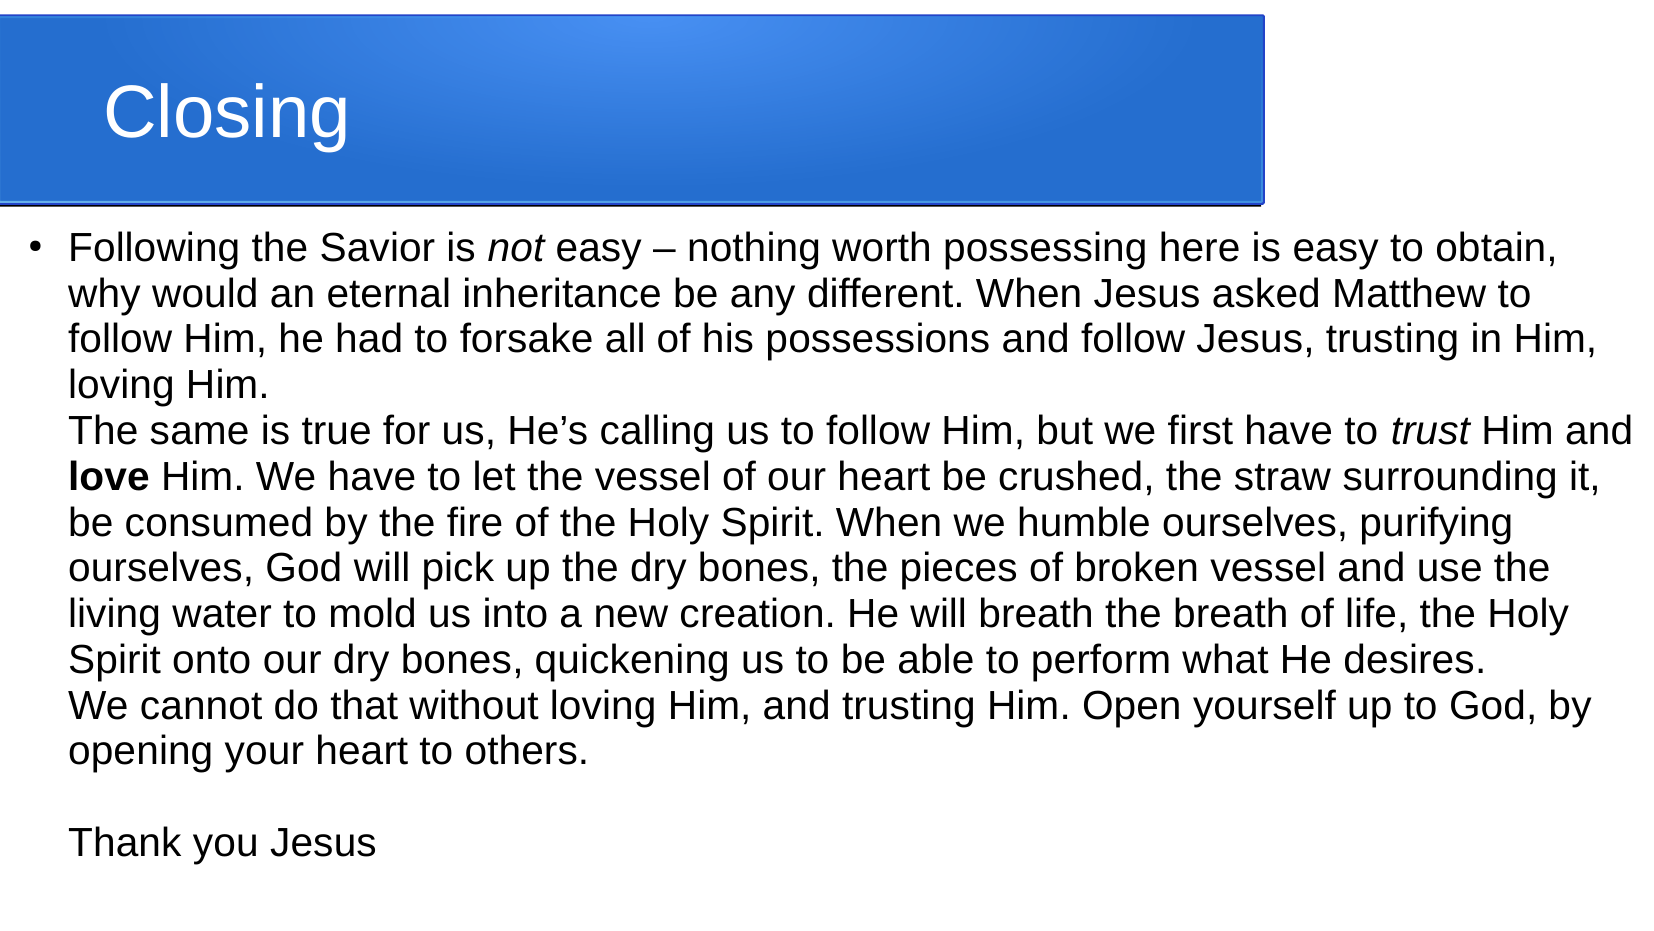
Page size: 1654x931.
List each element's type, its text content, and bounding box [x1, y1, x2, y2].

list Following the Savior is not easy – nothing worth possessing here is easy to obtain, why would an eternal inheritance be any different. When Jesus asked Matthew to follow Him, he had to forsake all of his possessions and follow Jesus, trusting in Him, loving Him. The same is true for us, He’s calling us to follow Him, but we first have to trust Him and love Him. We have to let the vessel of our heart be crushed, the straw surrounding it, be consumed by the fire of the Holy Spirit. When we humble ourselves, purifying ourselves, God will pick up the dry bones, the pieces of broken vessel and use the living water to mold us into a new creation. He will breath the breath of life, the Holy Spirit onto our dry bones, quickening us to be able to perform what He desires. We cannot do that without loving Him, and trusting Him. Open yourself up to God, by opening your heart to others. Thank you Jesus [15, 224, 1636, 901]
title Closing [82, 35, 1235, 189]
